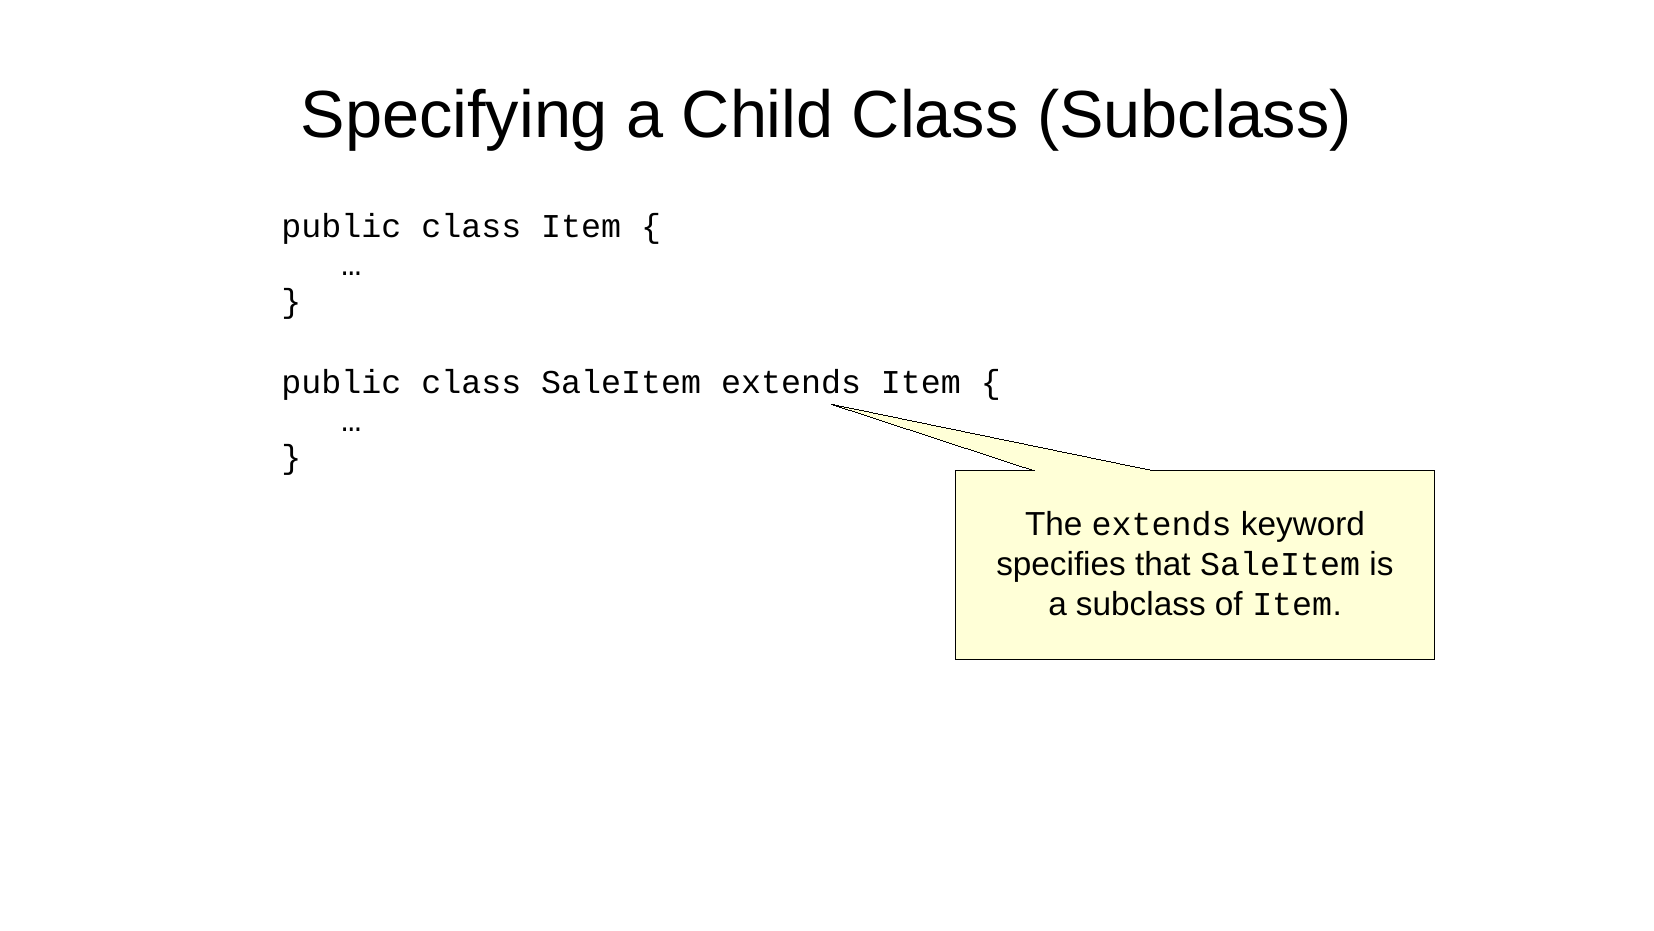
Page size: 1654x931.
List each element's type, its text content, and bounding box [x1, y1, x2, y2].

text_box public class SaleItem extends Item { … } [266, 358, 1017, 525]
text_box public class Item { … } [266, 202, 677, 331]
title Specifying a Child Class (Subclass) [82, 37, 1571, 193]
text_box The extends keyword specifies that SaleItem is a subclass of Item. [831, 404, 1435, 660]
